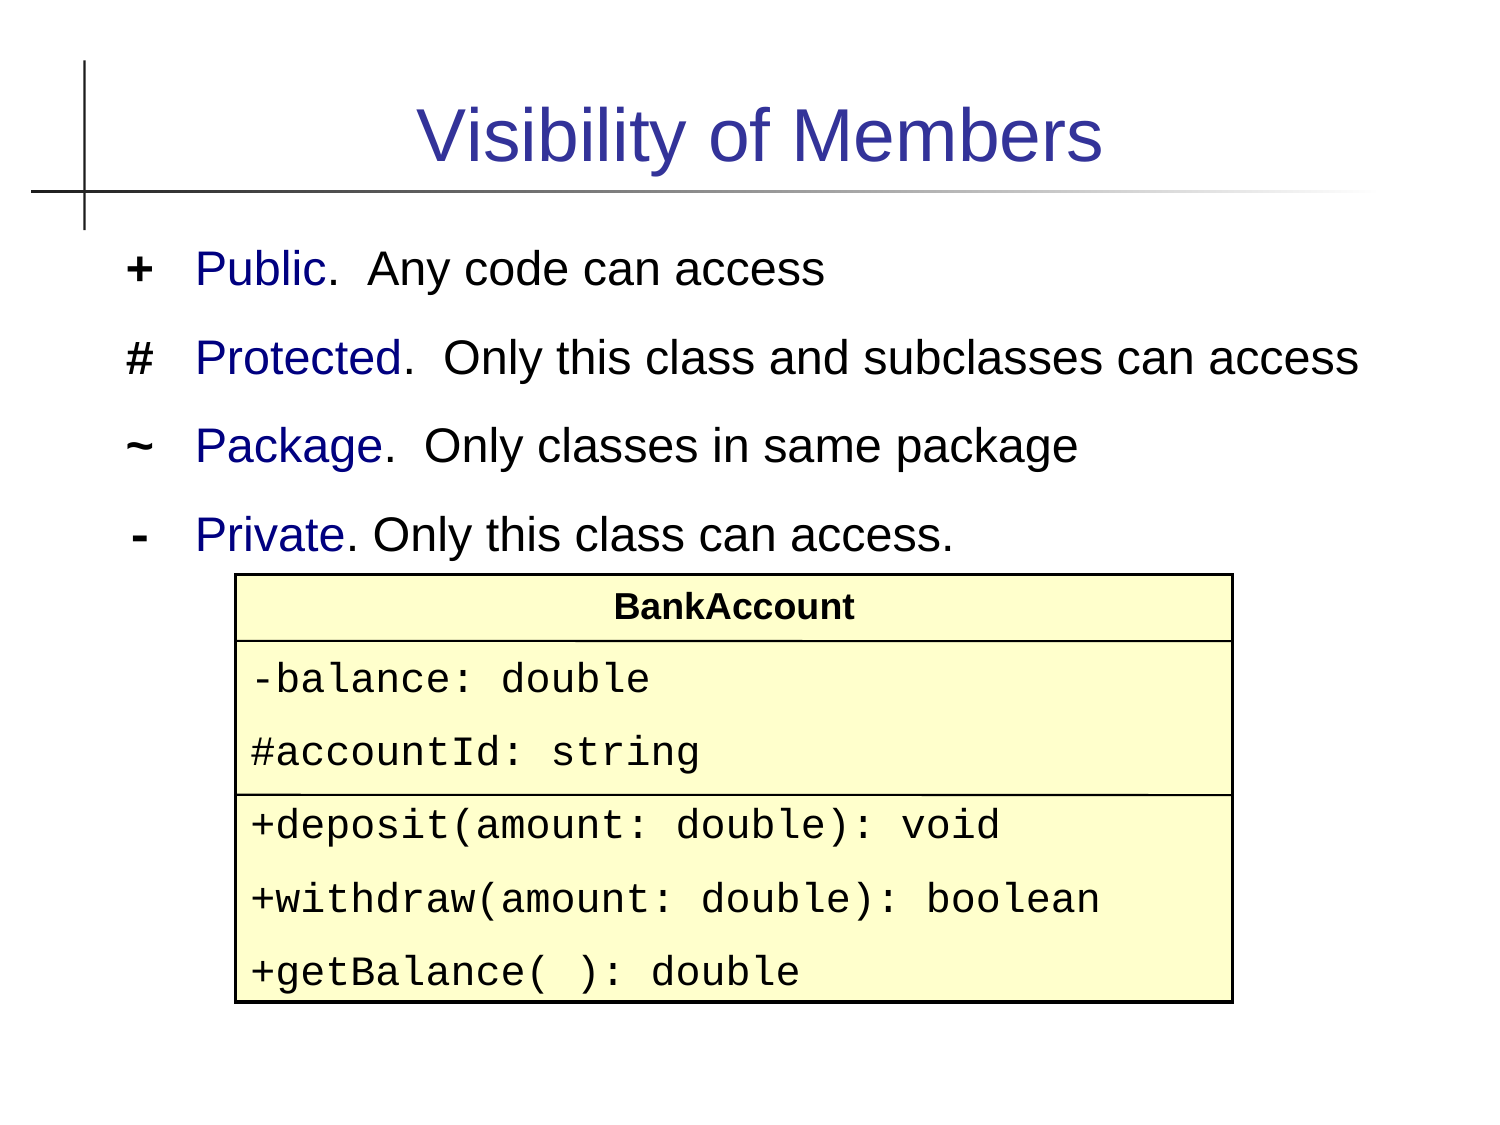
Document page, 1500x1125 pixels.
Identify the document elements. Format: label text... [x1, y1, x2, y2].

text_box BankAccount -balance: double #accountId: string +deposit(amount: double): void +withdraw(amount: double): boolean +getBalance( ): double [235, 642, 1233, 794]
text_box BankAccount -balance: double #accountId: string +deposit(amount: double): void +withdraw(amount: double): boolean +getBalance( ): double [235, 796, 1233, 1002]
text_box BankAccount -balance: double #accountId: string +deposit(amount: double): void +withdraw(amount: double): boolean +getBalance( ): double [235, 574, 1233, 640]
list + Public. Any code can access # Protected. Only this class and subclasses can access ~ Package. Only classes in same package - Private. Only this class can access. [110, 229, 1411, 575]
title Visibility of Members [100, 42, 1400, 185]
